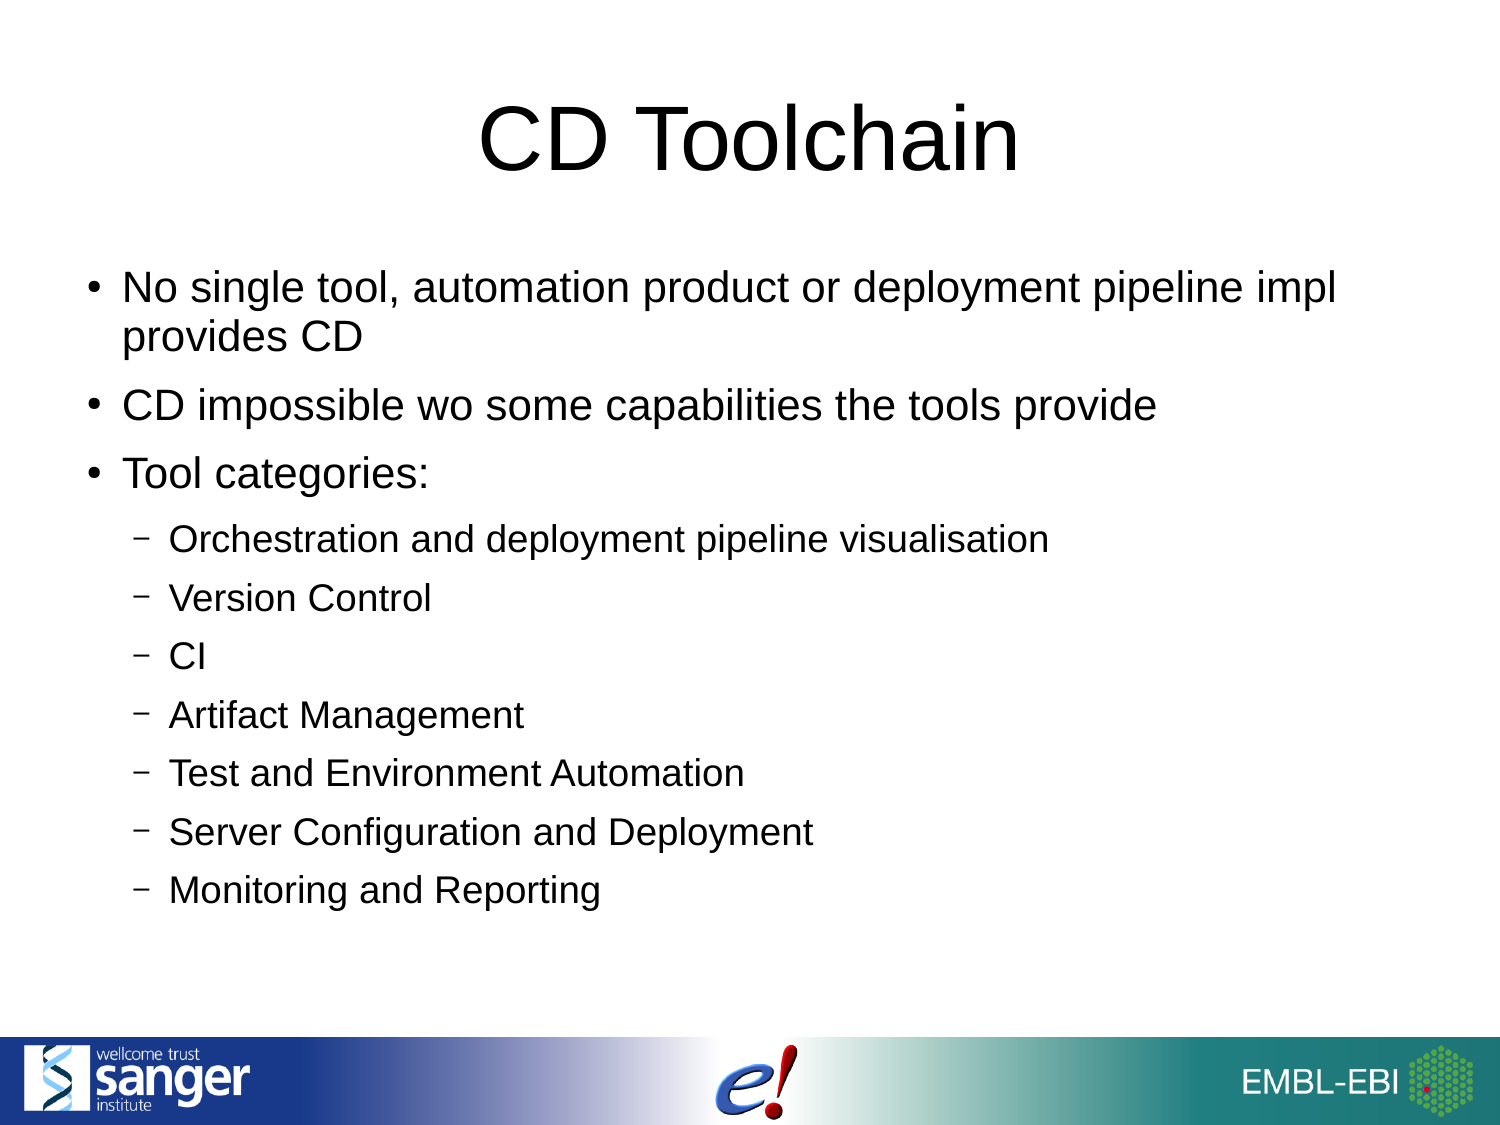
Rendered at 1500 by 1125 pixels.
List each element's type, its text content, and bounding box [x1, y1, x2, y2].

picture [0, 1037, 1500, 1125]
title CD Toolchain [75, 44, 1425, 233]
list No single tool, automation product or deployment pipeline impl provides CD CD impossible wo some capabilities the tools provide Tool categories: Orchestration and deployment pipeline visualisation Version Control CI Artifact Management Test and Environment Automation Server Configuration and Deployment Monitoring and Reporting [75, 263, 1395, 916]
